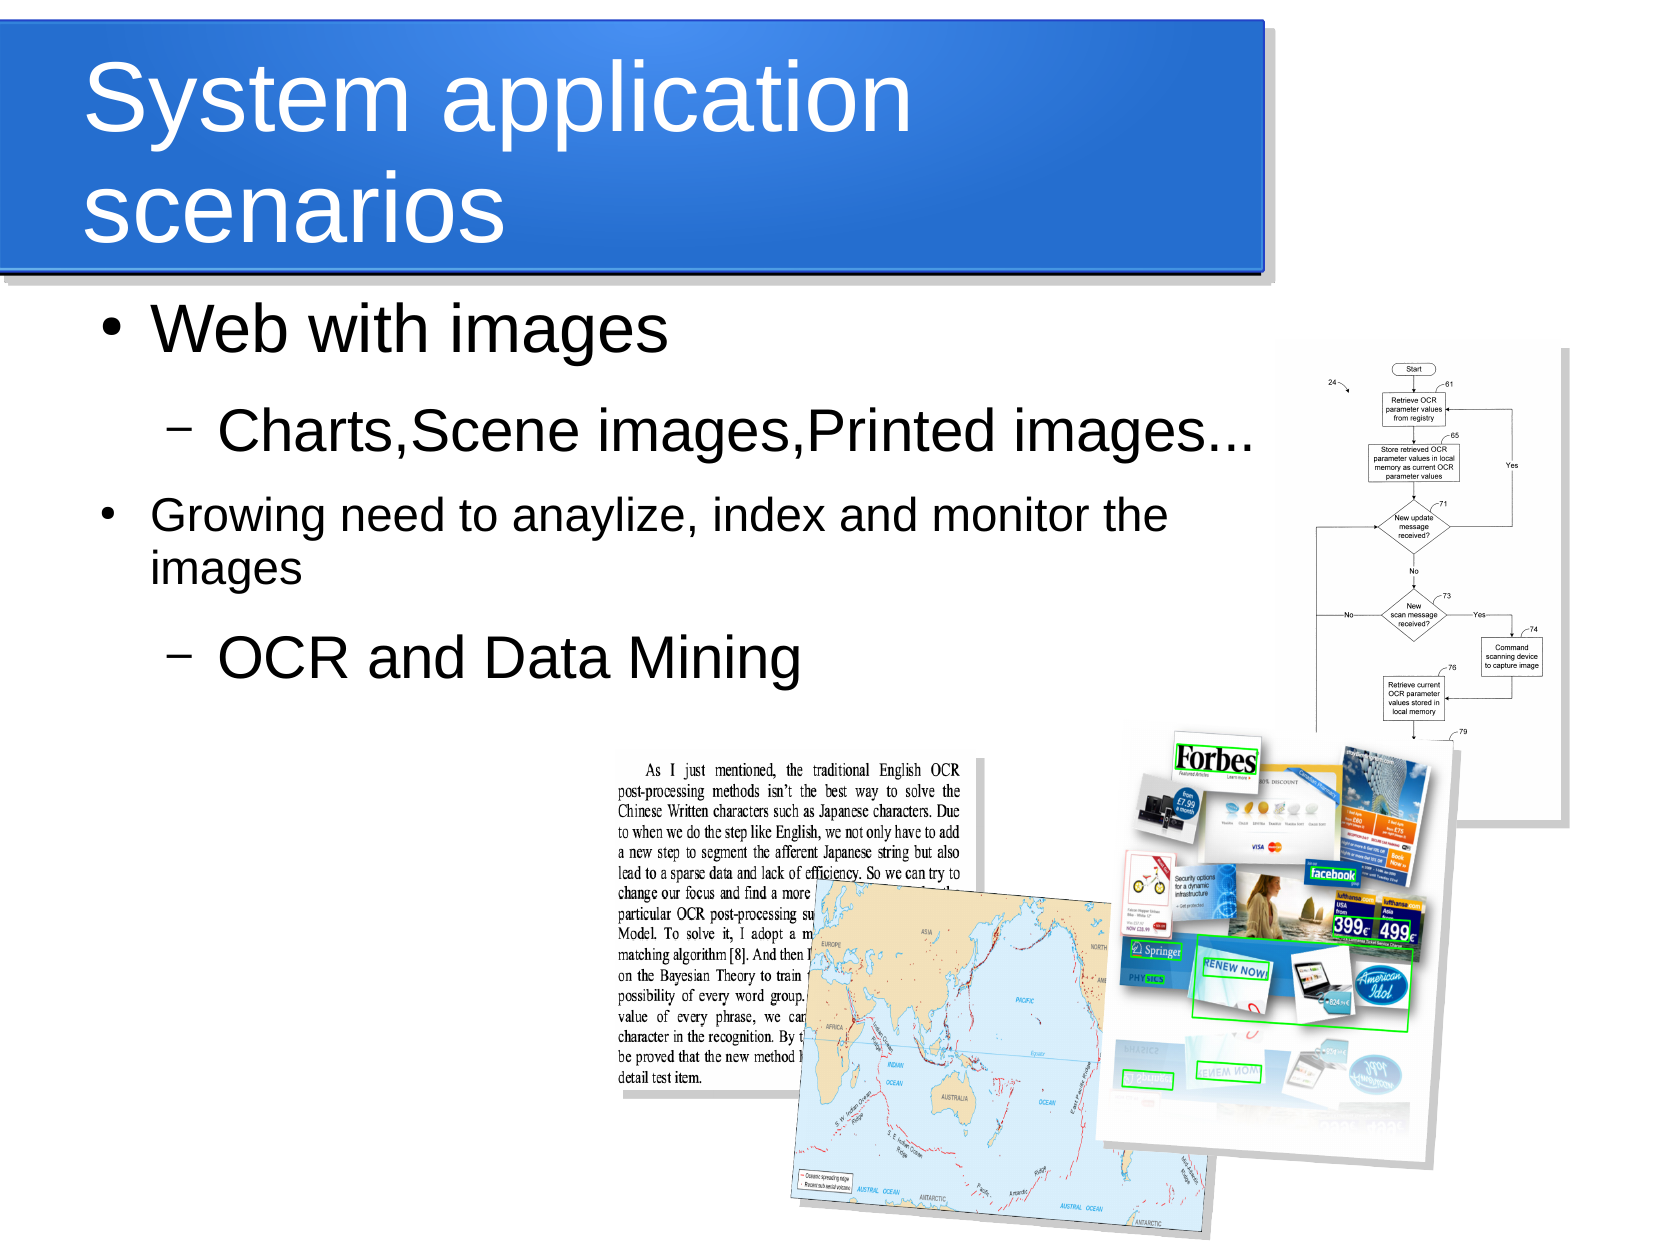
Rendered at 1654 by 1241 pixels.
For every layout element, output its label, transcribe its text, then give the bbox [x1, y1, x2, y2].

list Web with images Charts,Scene images,Printed images... Growing need to anaylize, index and monitor the images OCR and Data Mining [82, 290, 1261, 760]
title System application scenarios [82, 42, 1250, 264]
picture [615, 339, 1561, 1232]
